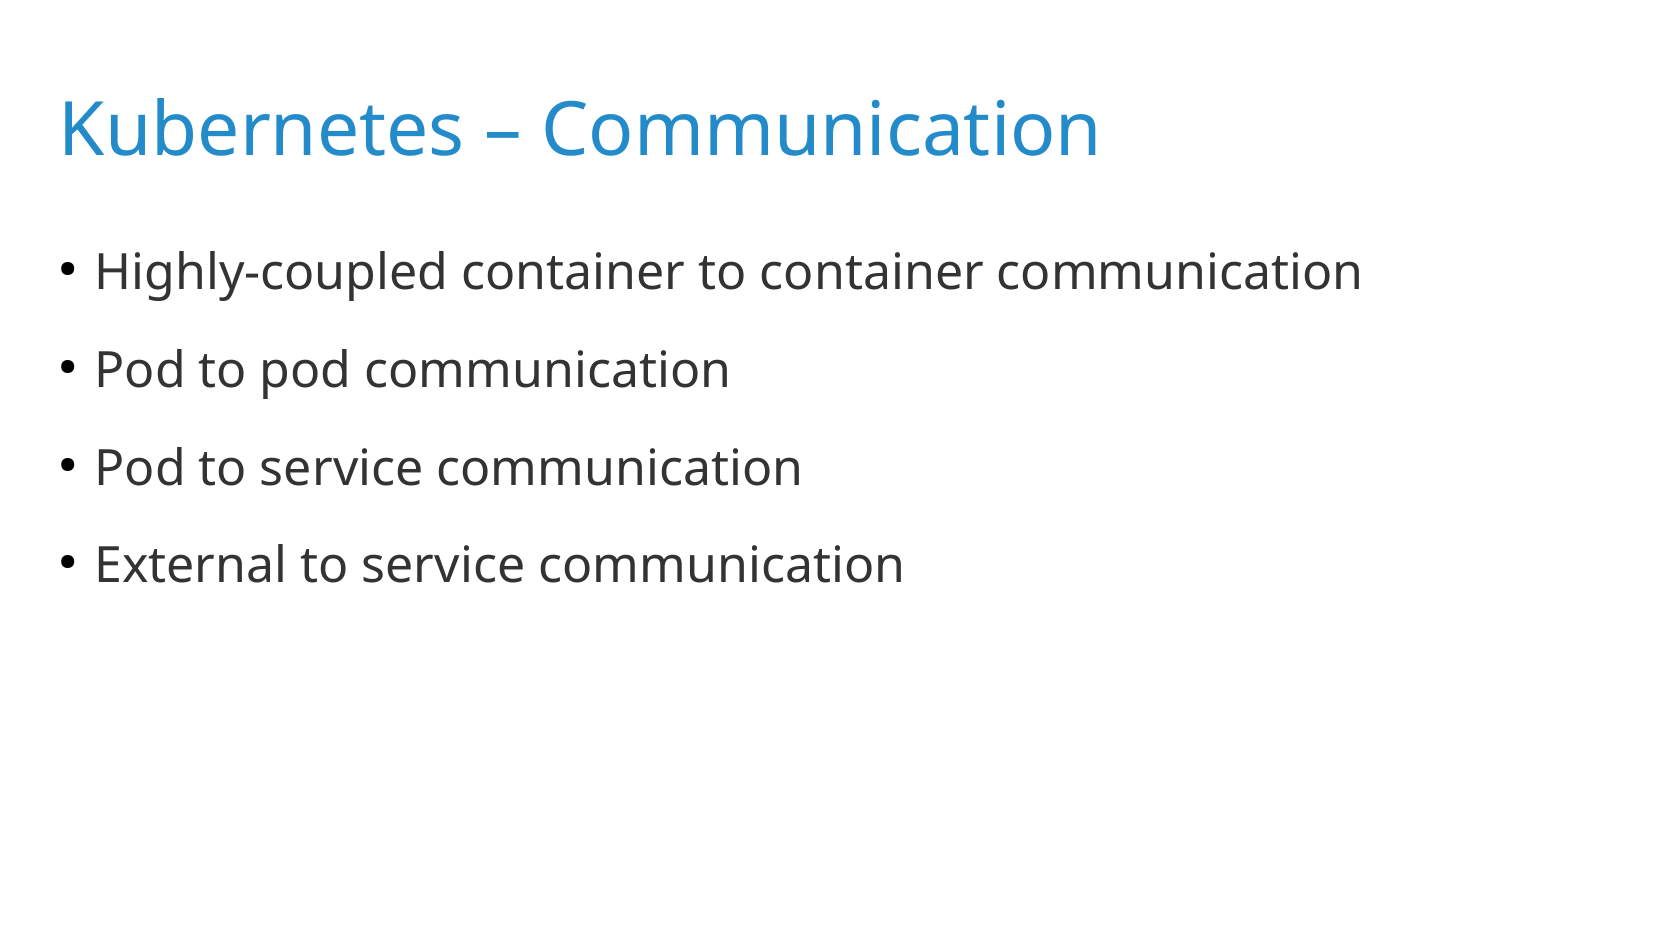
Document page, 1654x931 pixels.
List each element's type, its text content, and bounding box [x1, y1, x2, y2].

list Highly-coupled container to container communication Pod to pod communication Pod to service communication External to service communication [59, 236, 1595, 768]
title Kubernetes – Communication [59, 59, 1595, 178]
